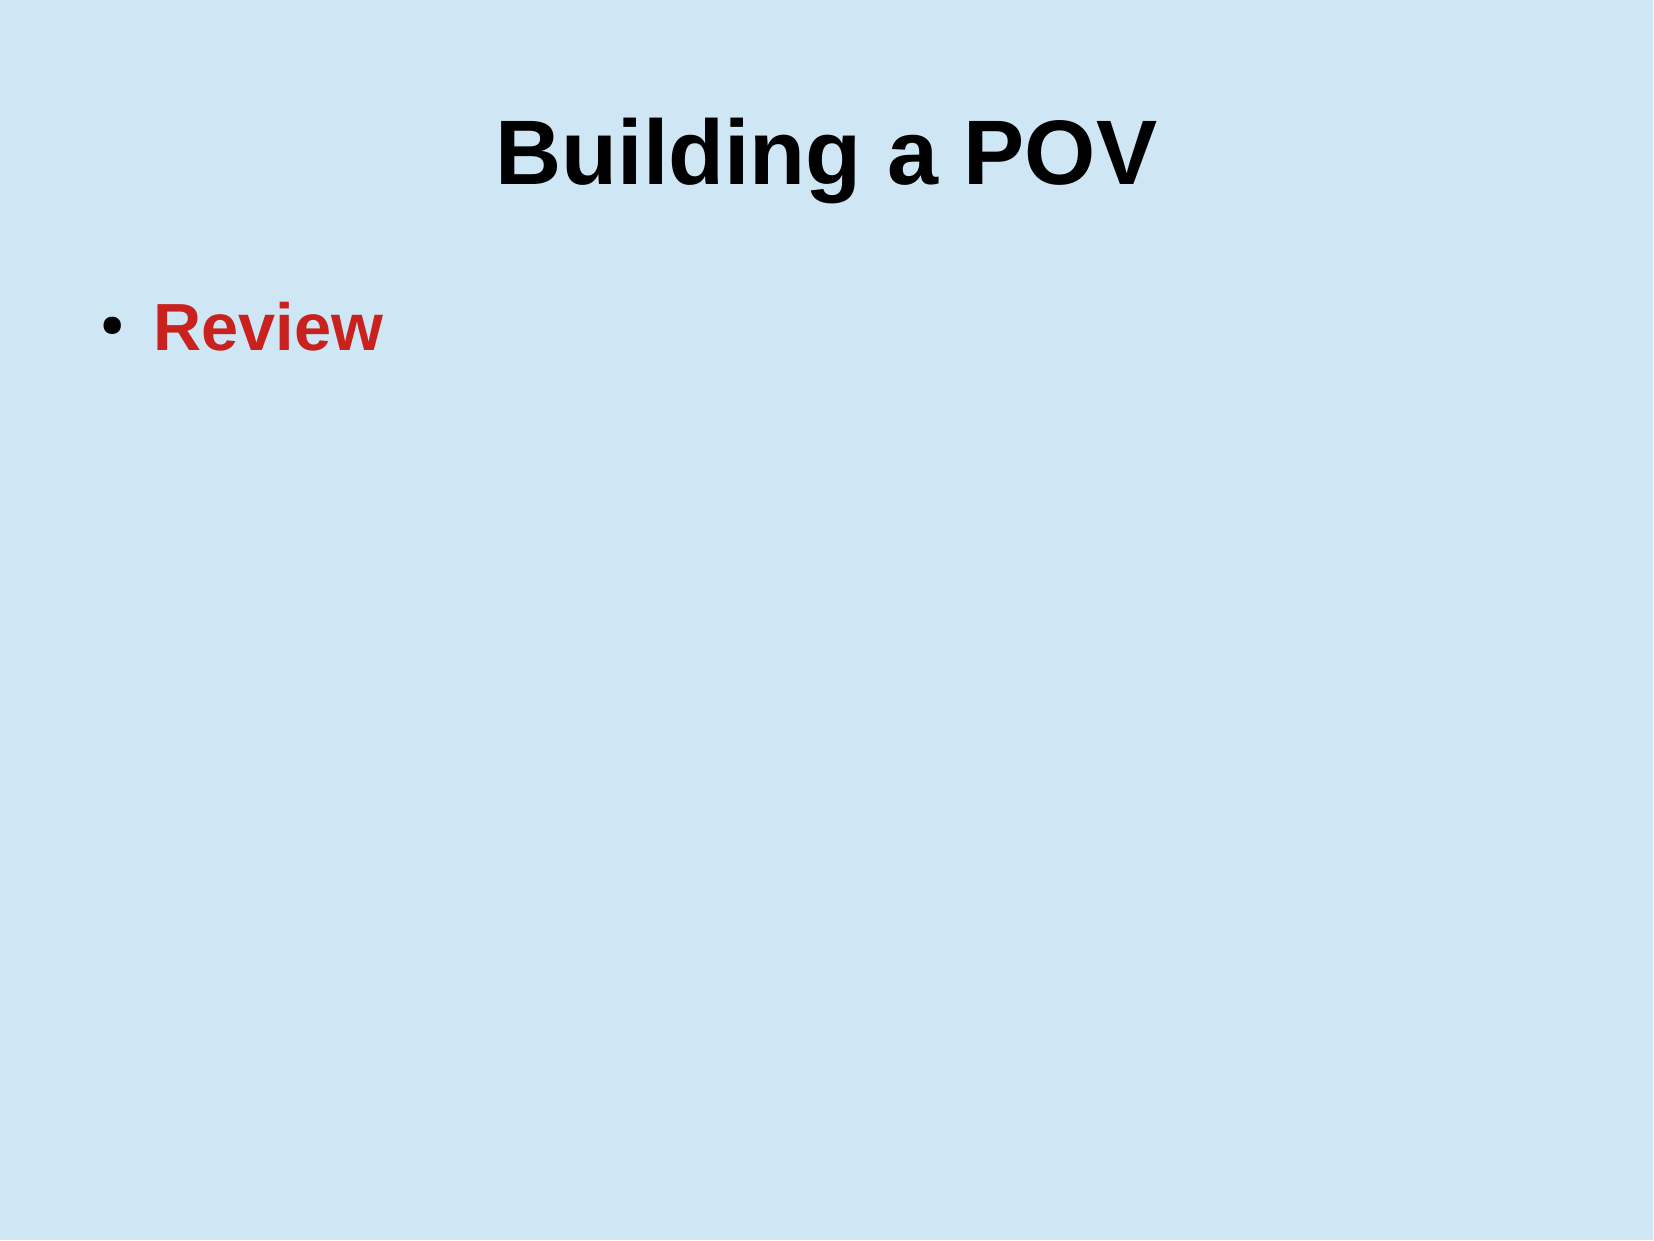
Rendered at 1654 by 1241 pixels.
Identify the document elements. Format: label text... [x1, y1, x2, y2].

title Building a POV [82, 49, 1571, 257]
list Review [82, 290, 1571, 1010]
